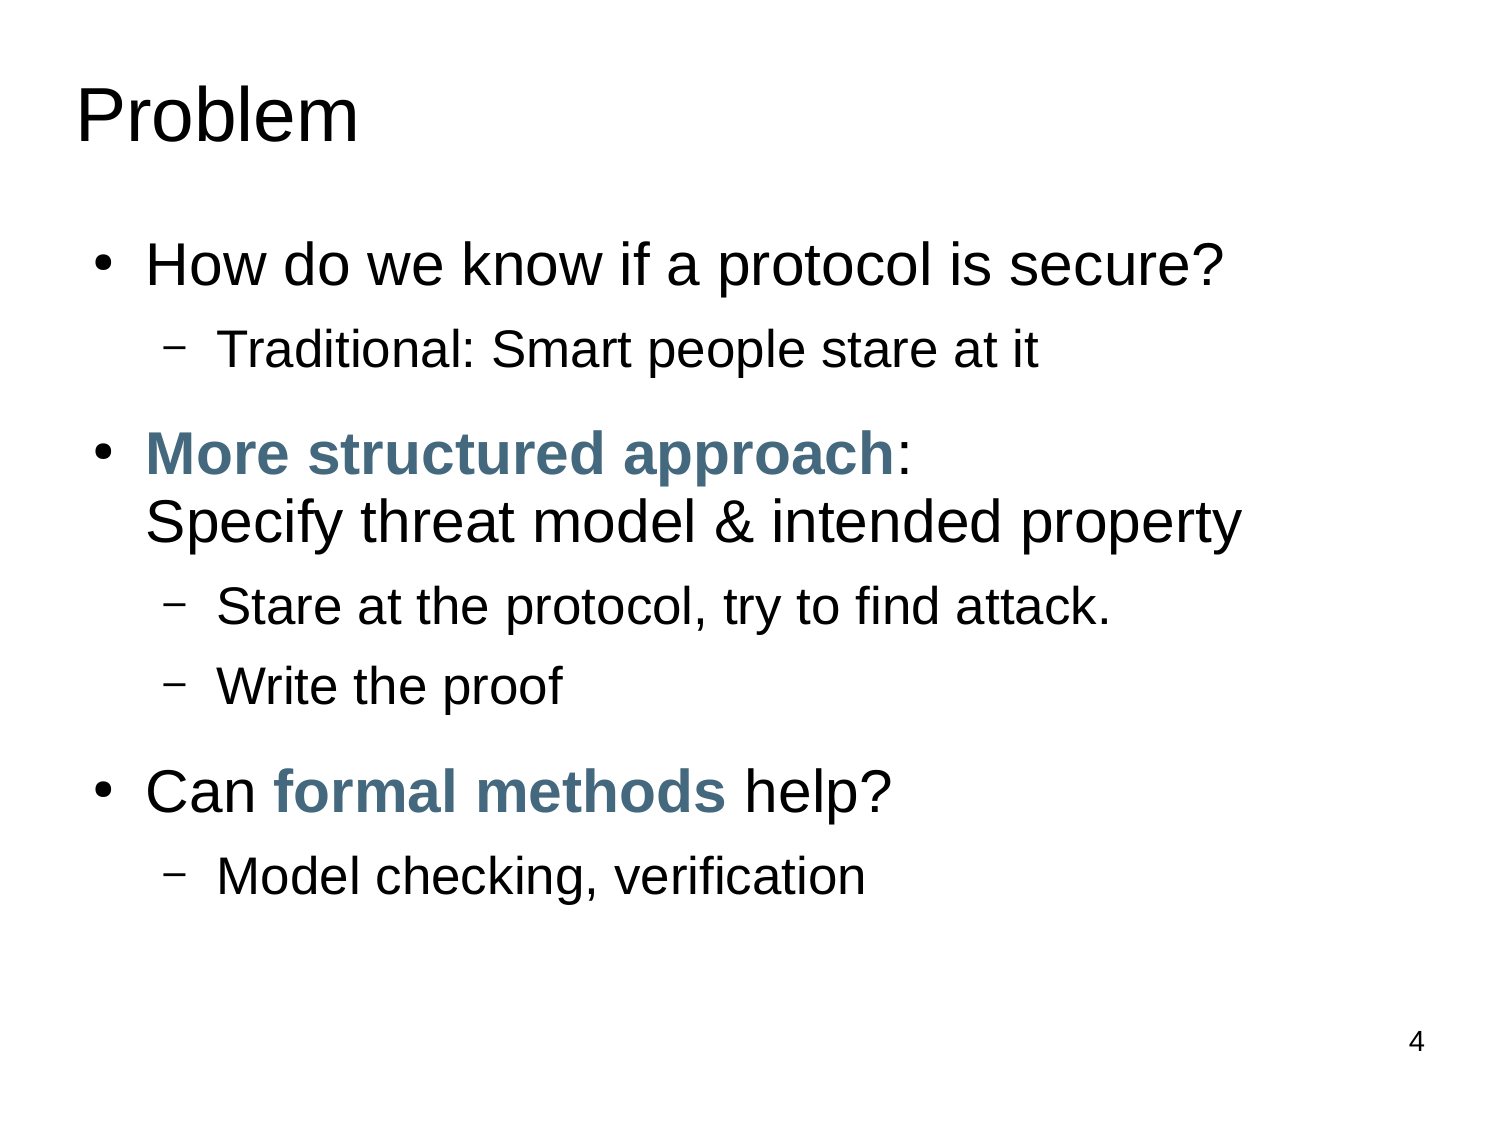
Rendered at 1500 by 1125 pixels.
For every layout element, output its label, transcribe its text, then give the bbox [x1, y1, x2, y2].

title Problem [75, 44, 1425, 185]
list How do we know if a protocol is secure? Traditional: Smart people stare at it More structured approach: Specify threat model & intended property Stare at the protocol, try to find attack. Write the proof Can formal methods help? Model checking, verification [75, 230, 1425, 1014]
